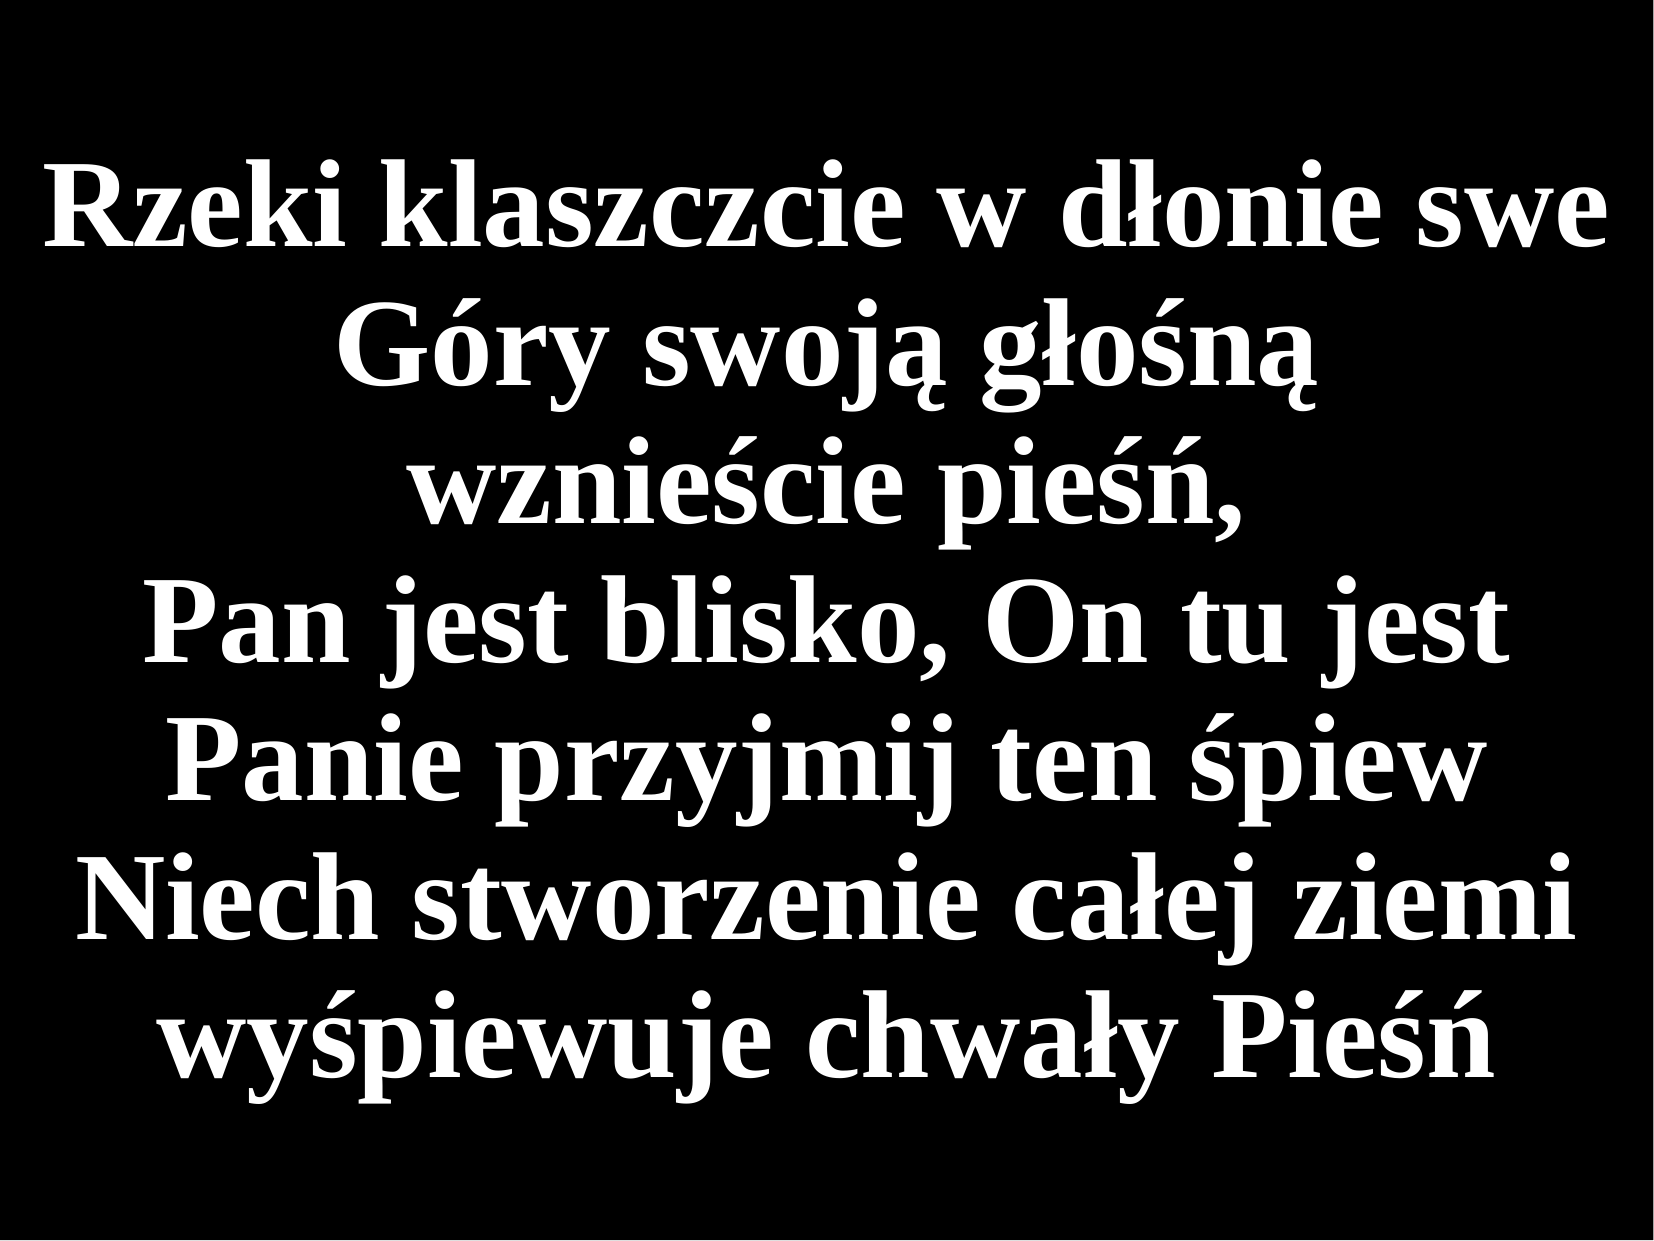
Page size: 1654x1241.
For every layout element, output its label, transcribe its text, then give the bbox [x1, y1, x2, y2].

title Rzeki klaszczcie w dłonie swe Góry swoją głośną wznieście pieśń, Pan jest blisko, On tu jest Panie przyjmij ten śpiew Niech stworzenie całej ziemi wyśpiewuje chwały Pieśń [0, 0, 1654, 1241]
